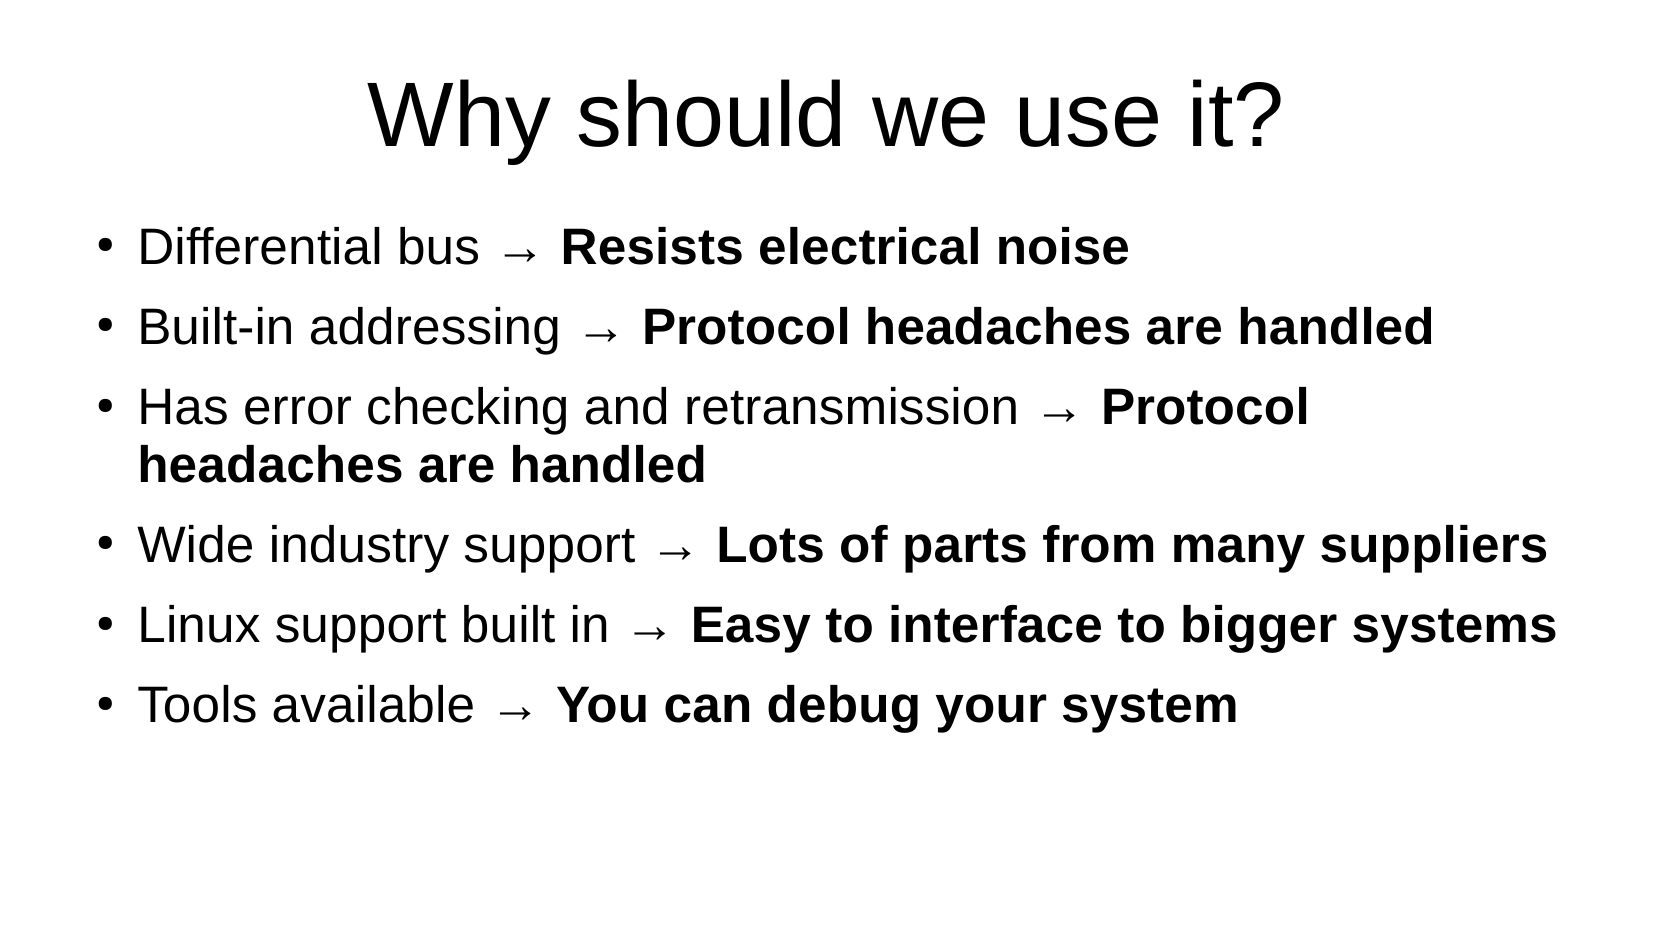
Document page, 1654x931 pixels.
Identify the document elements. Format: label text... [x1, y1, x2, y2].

list Differential bus → Resists electrical noise Built-in addressing → Protocol headaches are handled Has error checking and retransmission → Protocol headaches are handled Wide industry support → Lots of parts from many suppliers Linux support built in → Easy to interface to bigger systems Tools available → You can debug your system [82, 217, 1571, 758]
title Why should we use it? [82, 37, 1571, 193]
